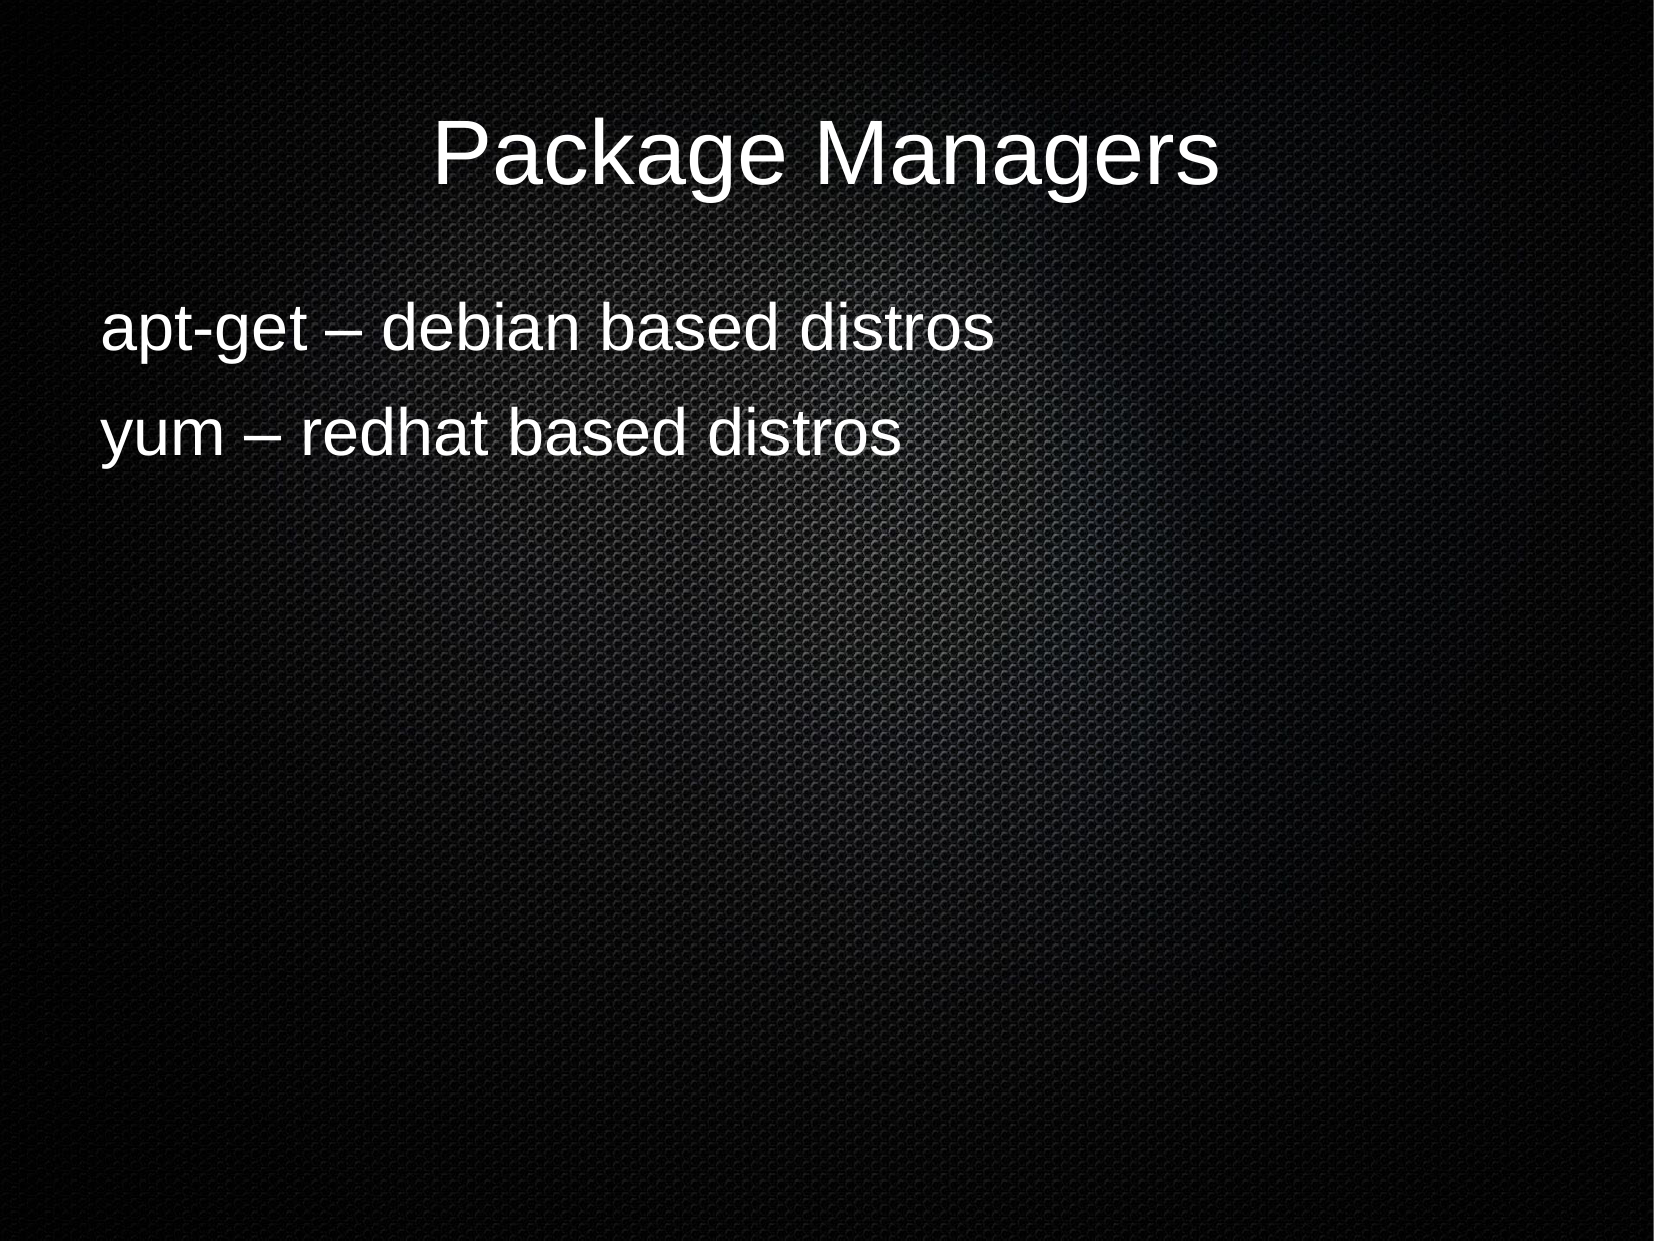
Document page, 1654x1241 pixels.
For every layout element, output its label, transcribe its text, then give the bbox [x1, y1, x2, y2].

list apt-get – debian based distros yum – redhat based distros [82, 290, 1571, 1010]
title Package Managers [82, 49, 1571, 257]
picture [0, 0, 1654, 1241]
